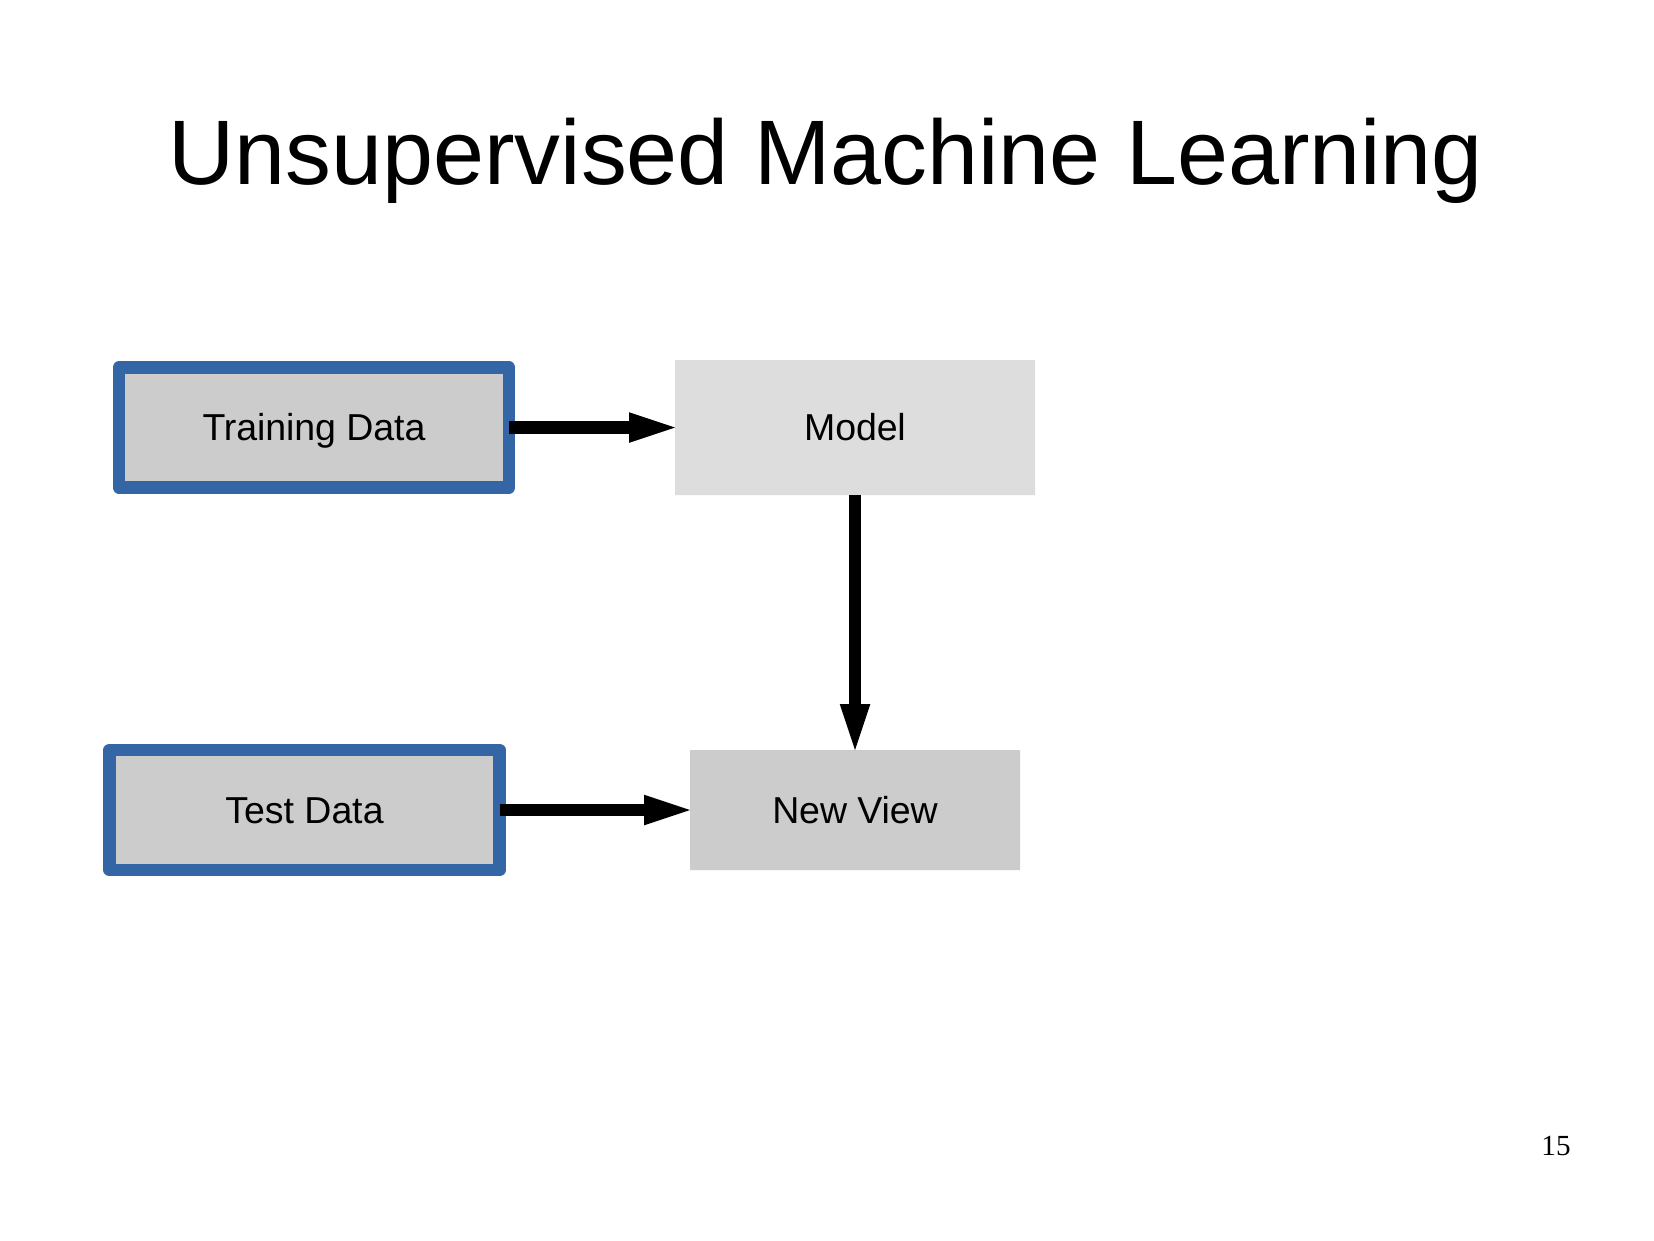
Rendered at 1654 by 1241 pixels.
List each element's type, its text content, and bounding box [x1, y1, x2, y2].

text_box Test Data [109, 750, 500, 871]
title Unsupervised Machine Learning [82, 49, 1571, 257]
text_box New View [690, 750, 1021, 871]
text_box Model [675, 360, 1036, 496]
text_box Training Data [119, 367, 510, 488]
